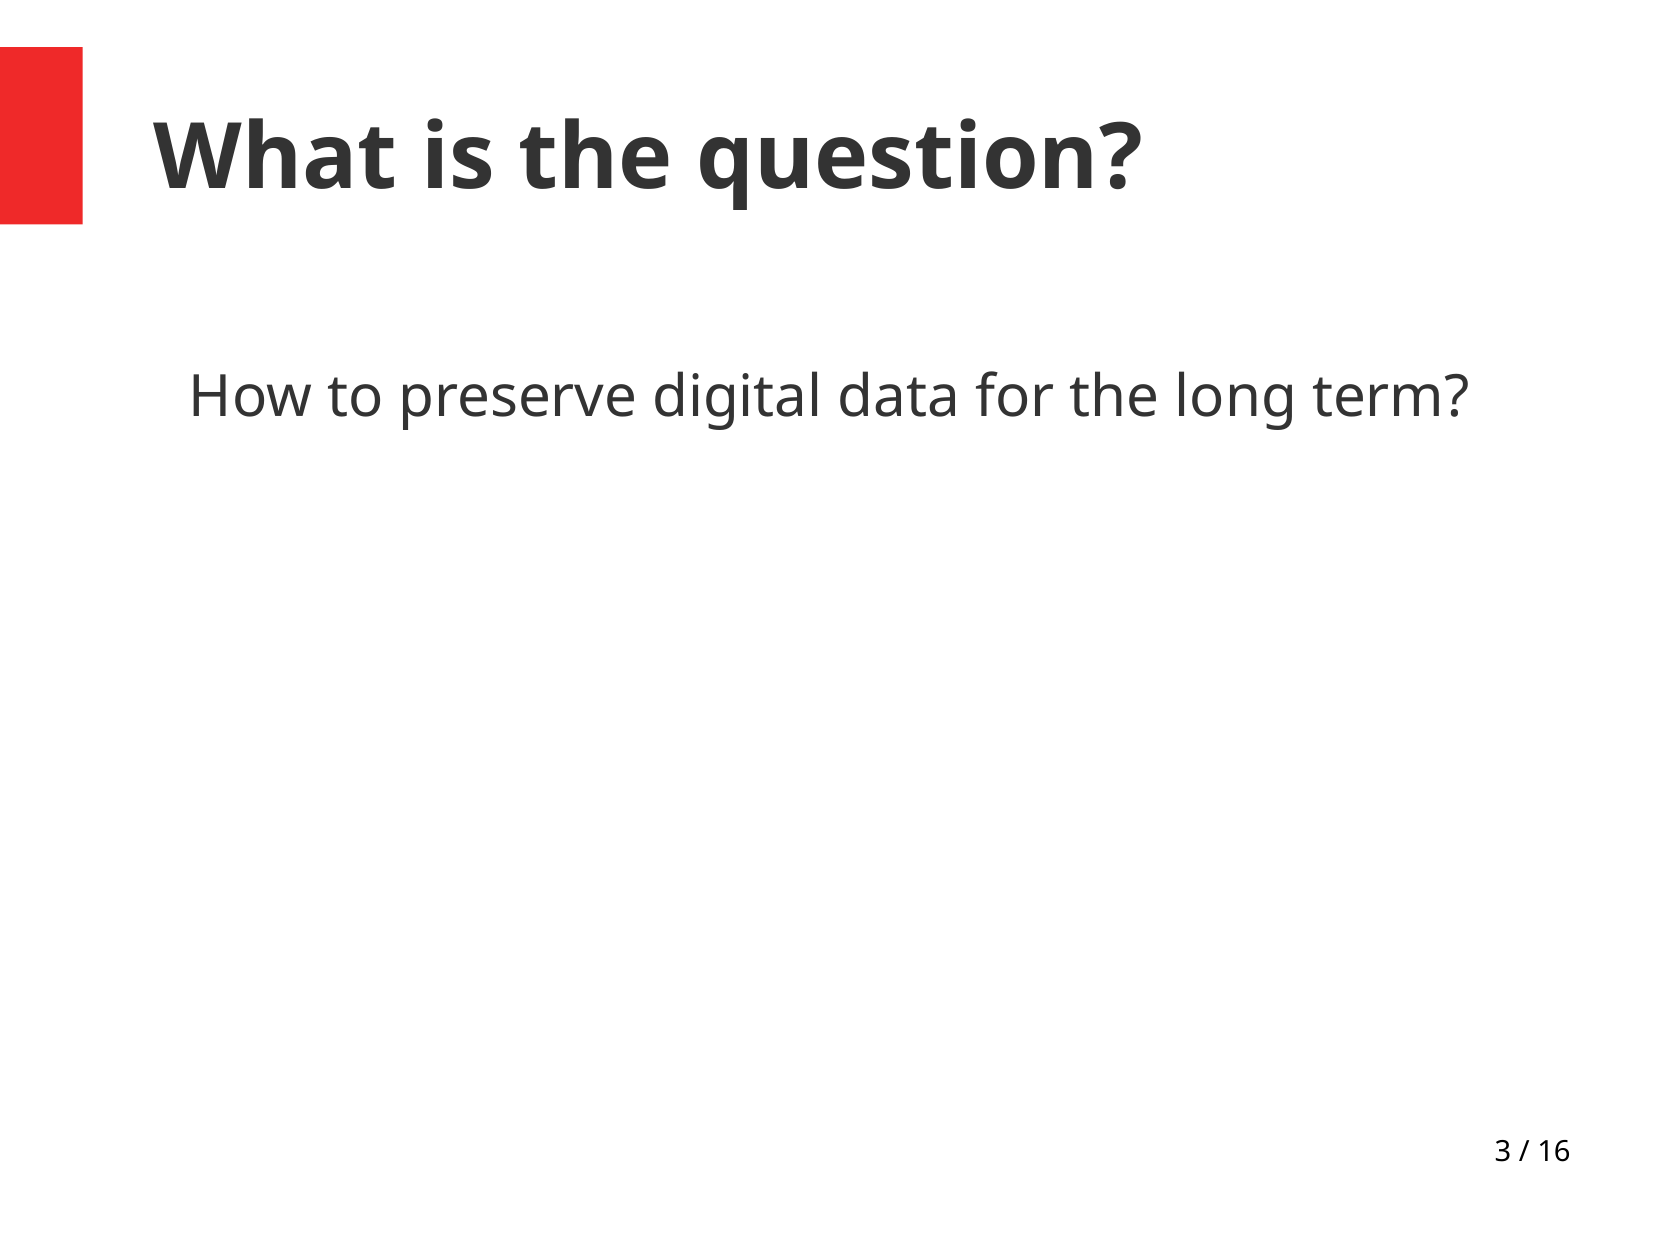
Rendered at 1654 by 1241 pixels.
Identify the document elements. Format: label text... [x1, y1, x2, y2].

title What is the question? [118, 49, 1571, 257]
list How to preserve digital data for the long term? [118, 354, 1536, 1074]
